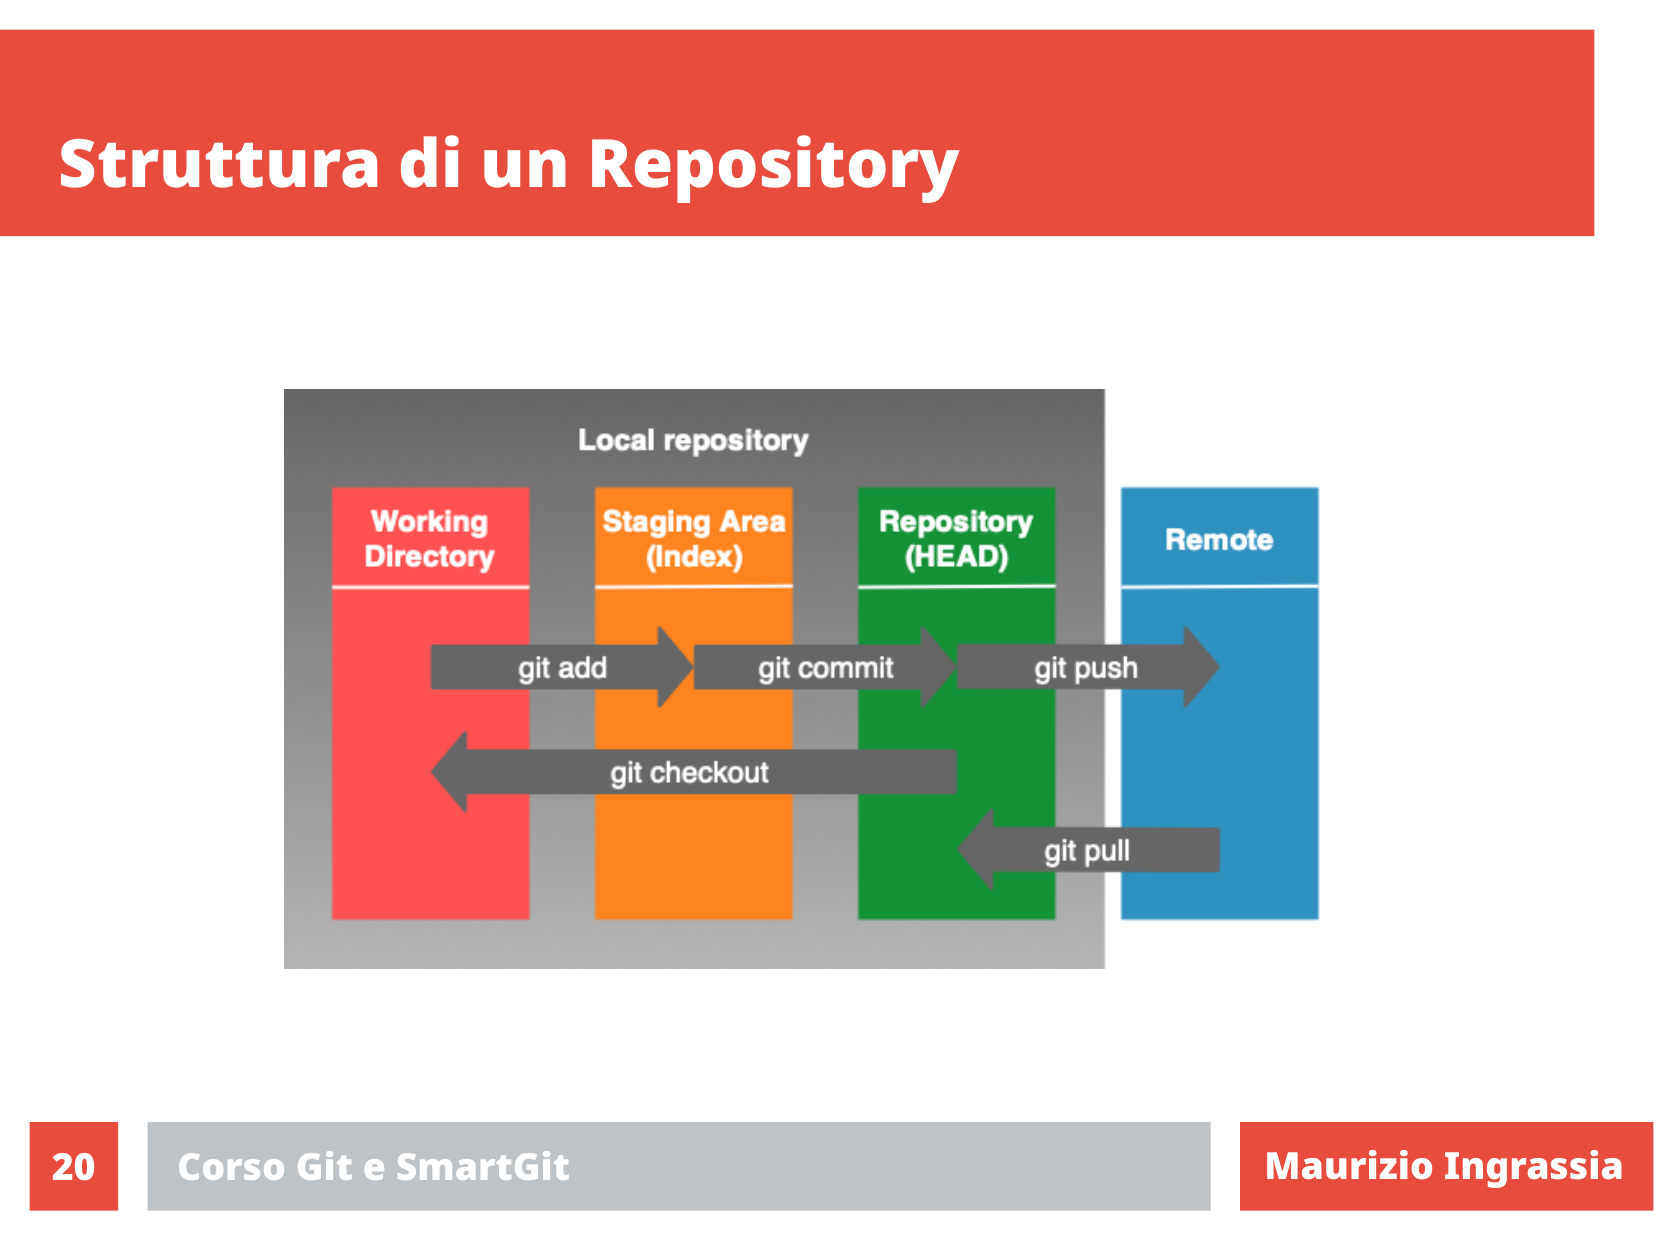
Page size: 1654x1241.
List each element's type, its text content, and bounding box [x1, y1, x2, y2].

title Struttura di un Repository [59, 59, 1595, 207]
picture [284, 389, 1323, 969]
